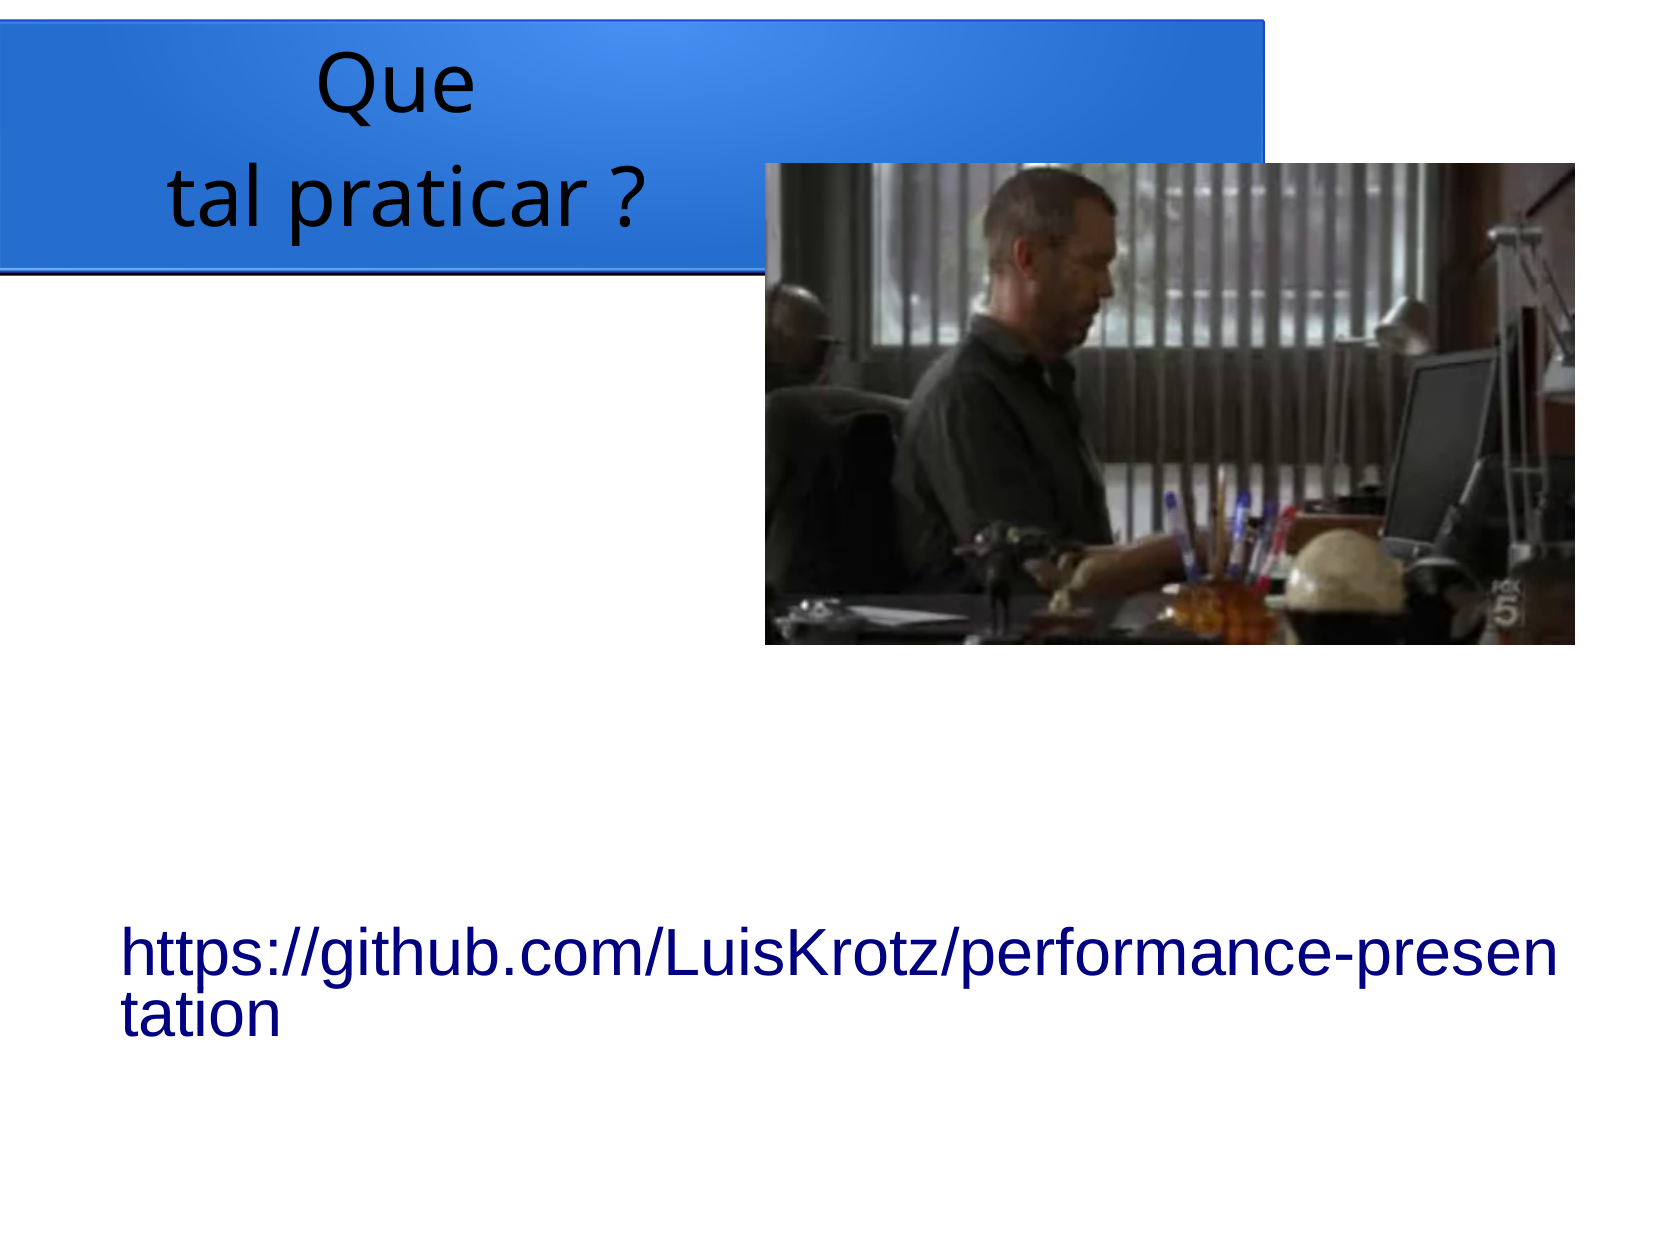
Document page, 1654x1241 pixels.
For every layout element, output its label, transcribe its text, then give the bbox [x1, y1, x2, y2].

text_box [765, 163, 1576, 646]
text_box https://github.com/LuisKrotz/performance-presentation [120, 915, 1576, 990]
subtitle Que tal praticar ? [131, 43, 661, 231]
